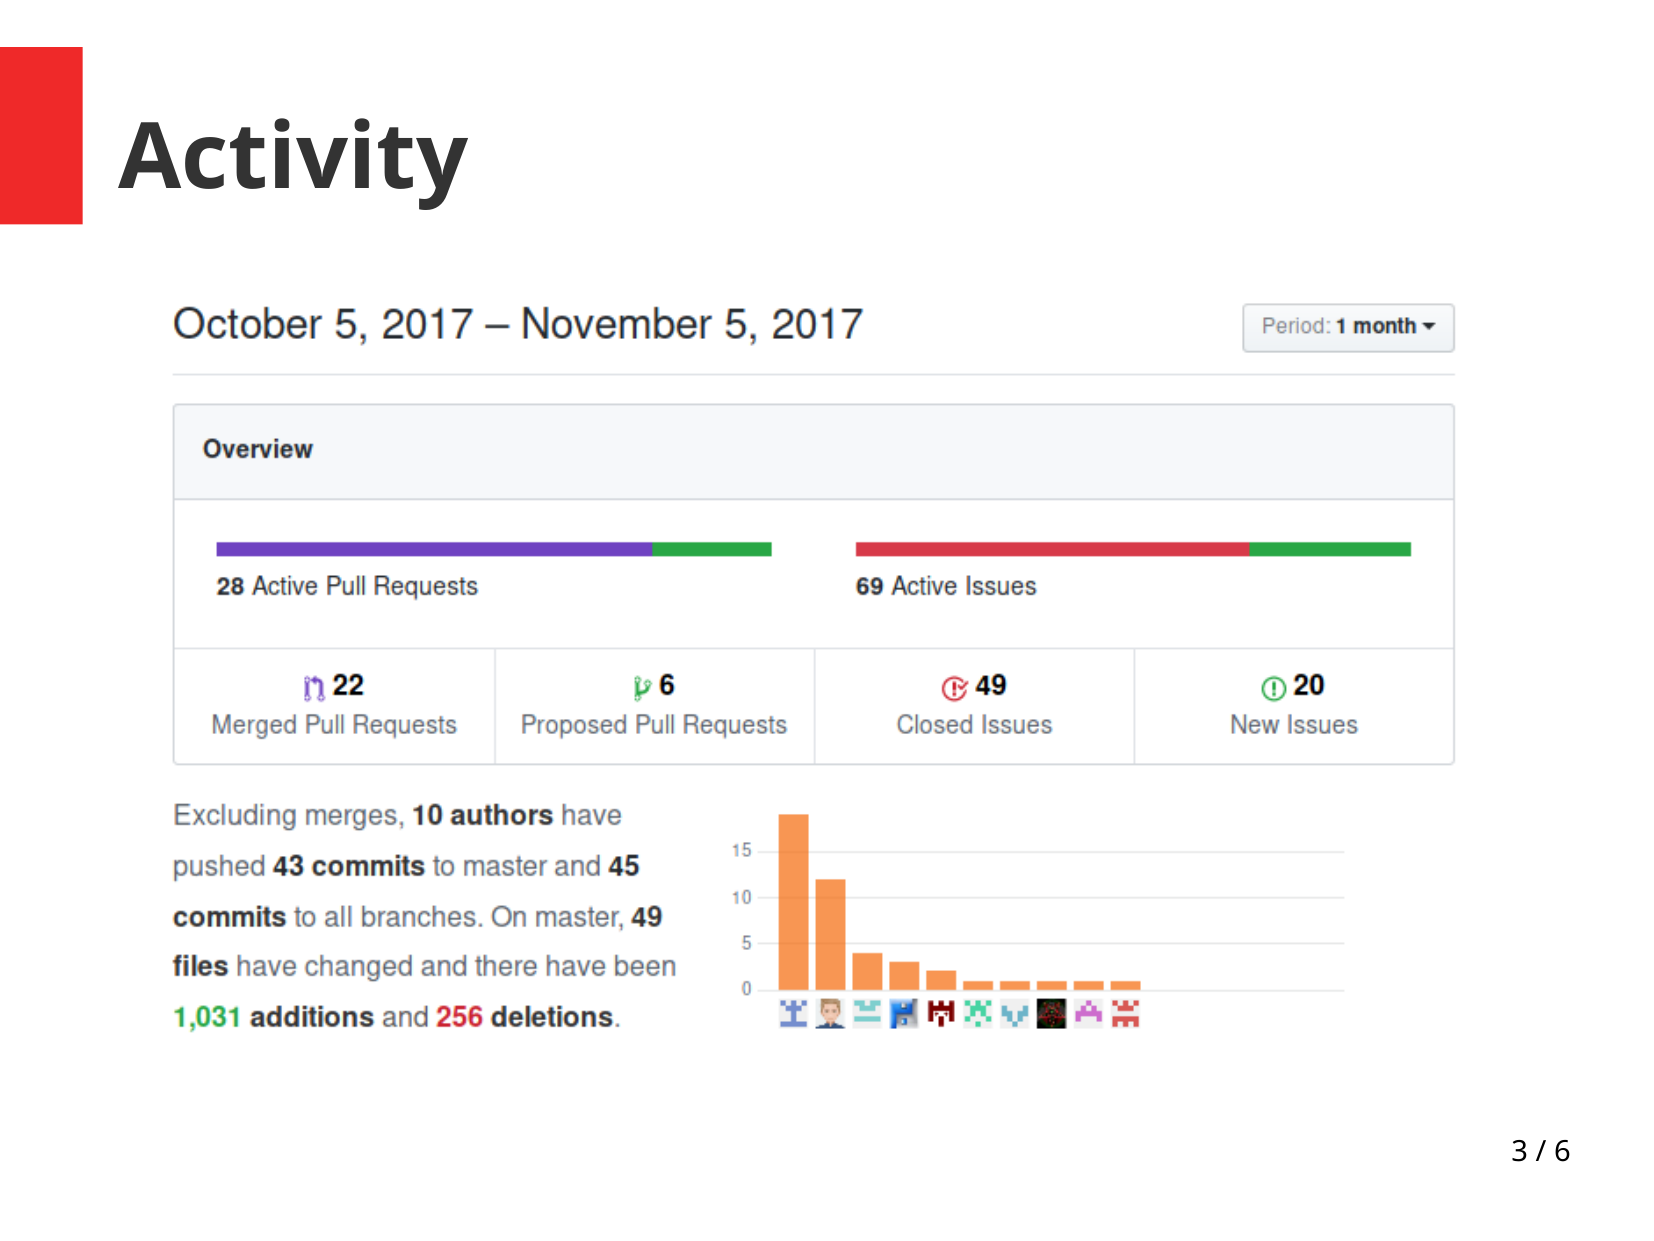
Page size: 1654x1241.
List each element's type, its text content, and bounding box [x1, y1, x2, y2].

picture [138, 281, 1501, 1051]
title Activity [118, 49, 1571, 257]
